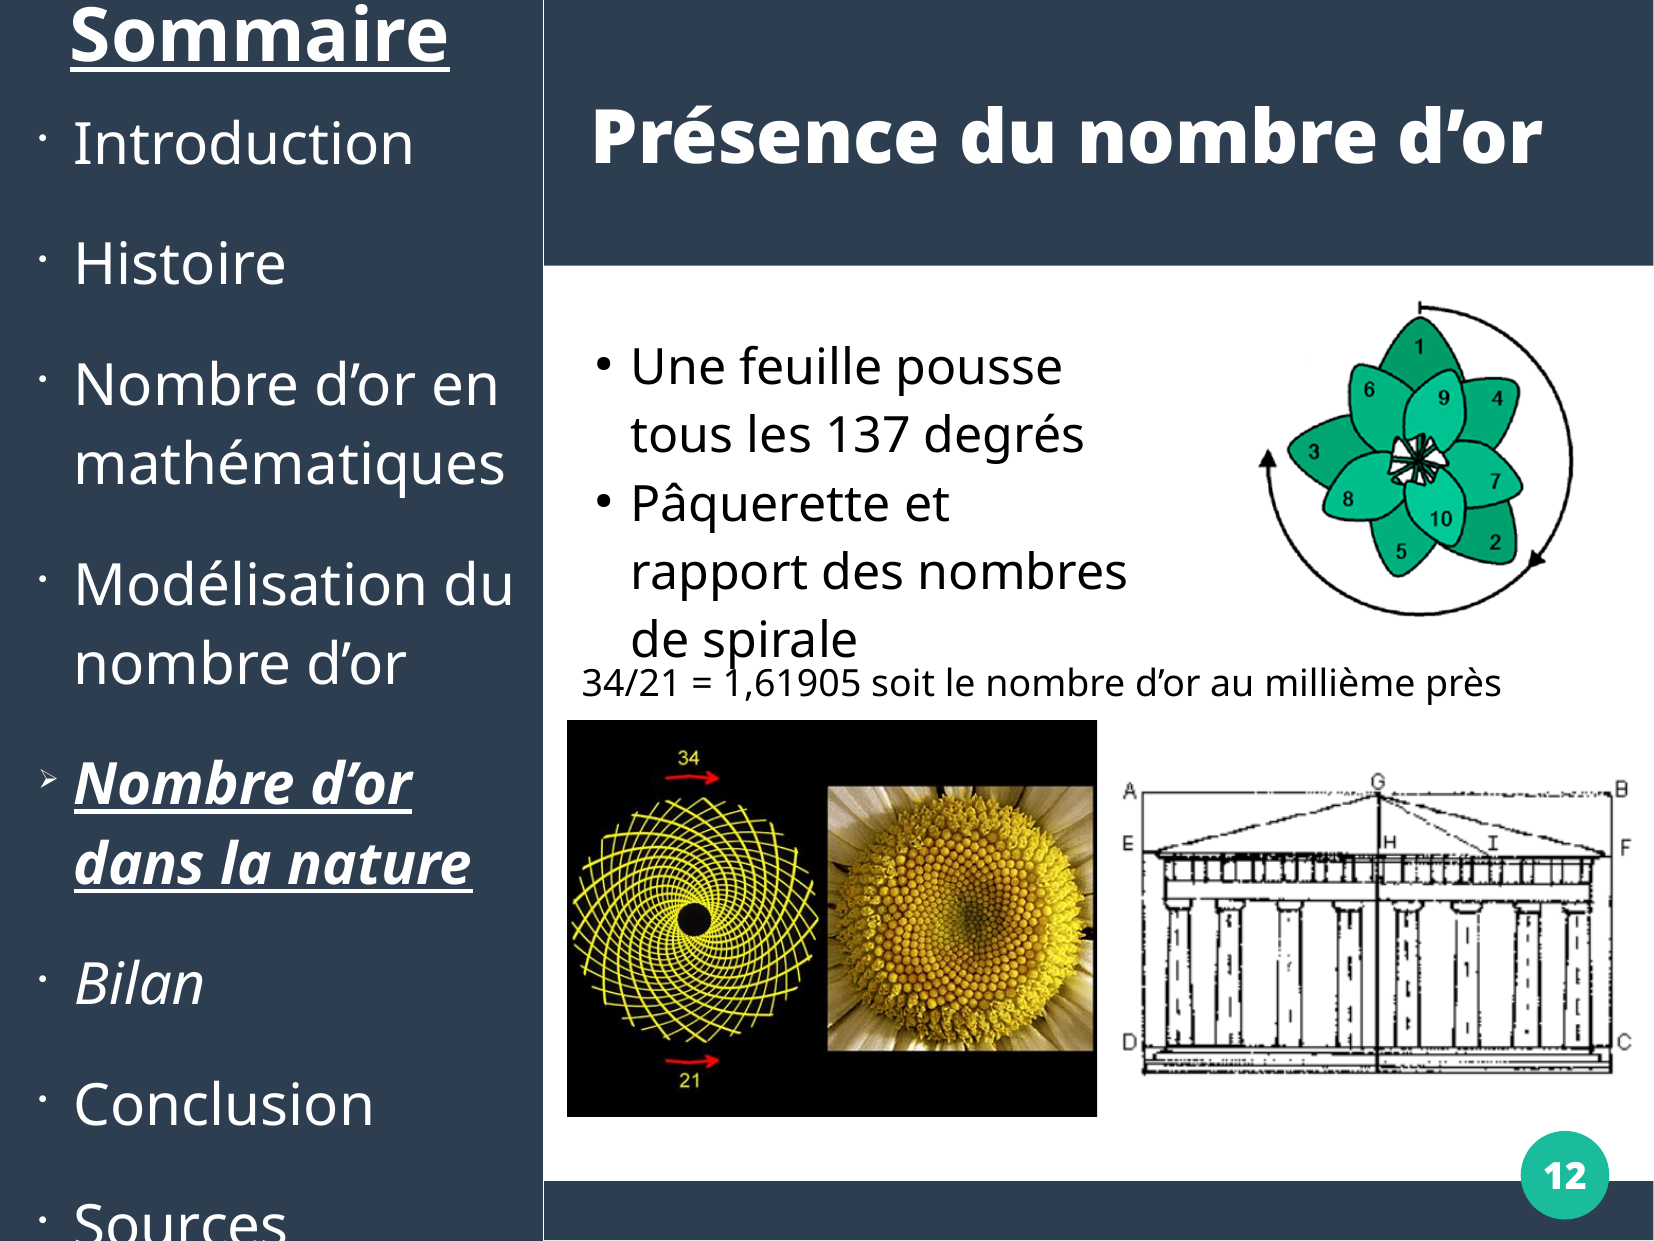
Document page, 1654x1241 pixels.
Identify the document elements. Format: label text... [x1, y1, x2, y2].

text_box Une feuille pousse tous les 137 degrés Pâquerette et rapport des nombres de spirale [580, 323, 1156, 649]
text_box [0, 0, 544, 1241]
text_box Introduction Histoire Nombre d’or en mathématiques Modélisation du nombre d’or Nombre d’or dans la nature Bilan Conclusion Sources [23, 94, 556, 1241]
picture [1250, 295, 1583, 626]
picture [1115, 764, 1642, 1099]
text_box Sommaire [0, 0, 532, 83]
text_box 34/21 = 1,61905 soit le nombre d’or au millième près [566, 649, 1642, 756]
title Présence du nombre d’or [590, 55, 1654, 213]
picture [566, 720, 1098, 1117]
